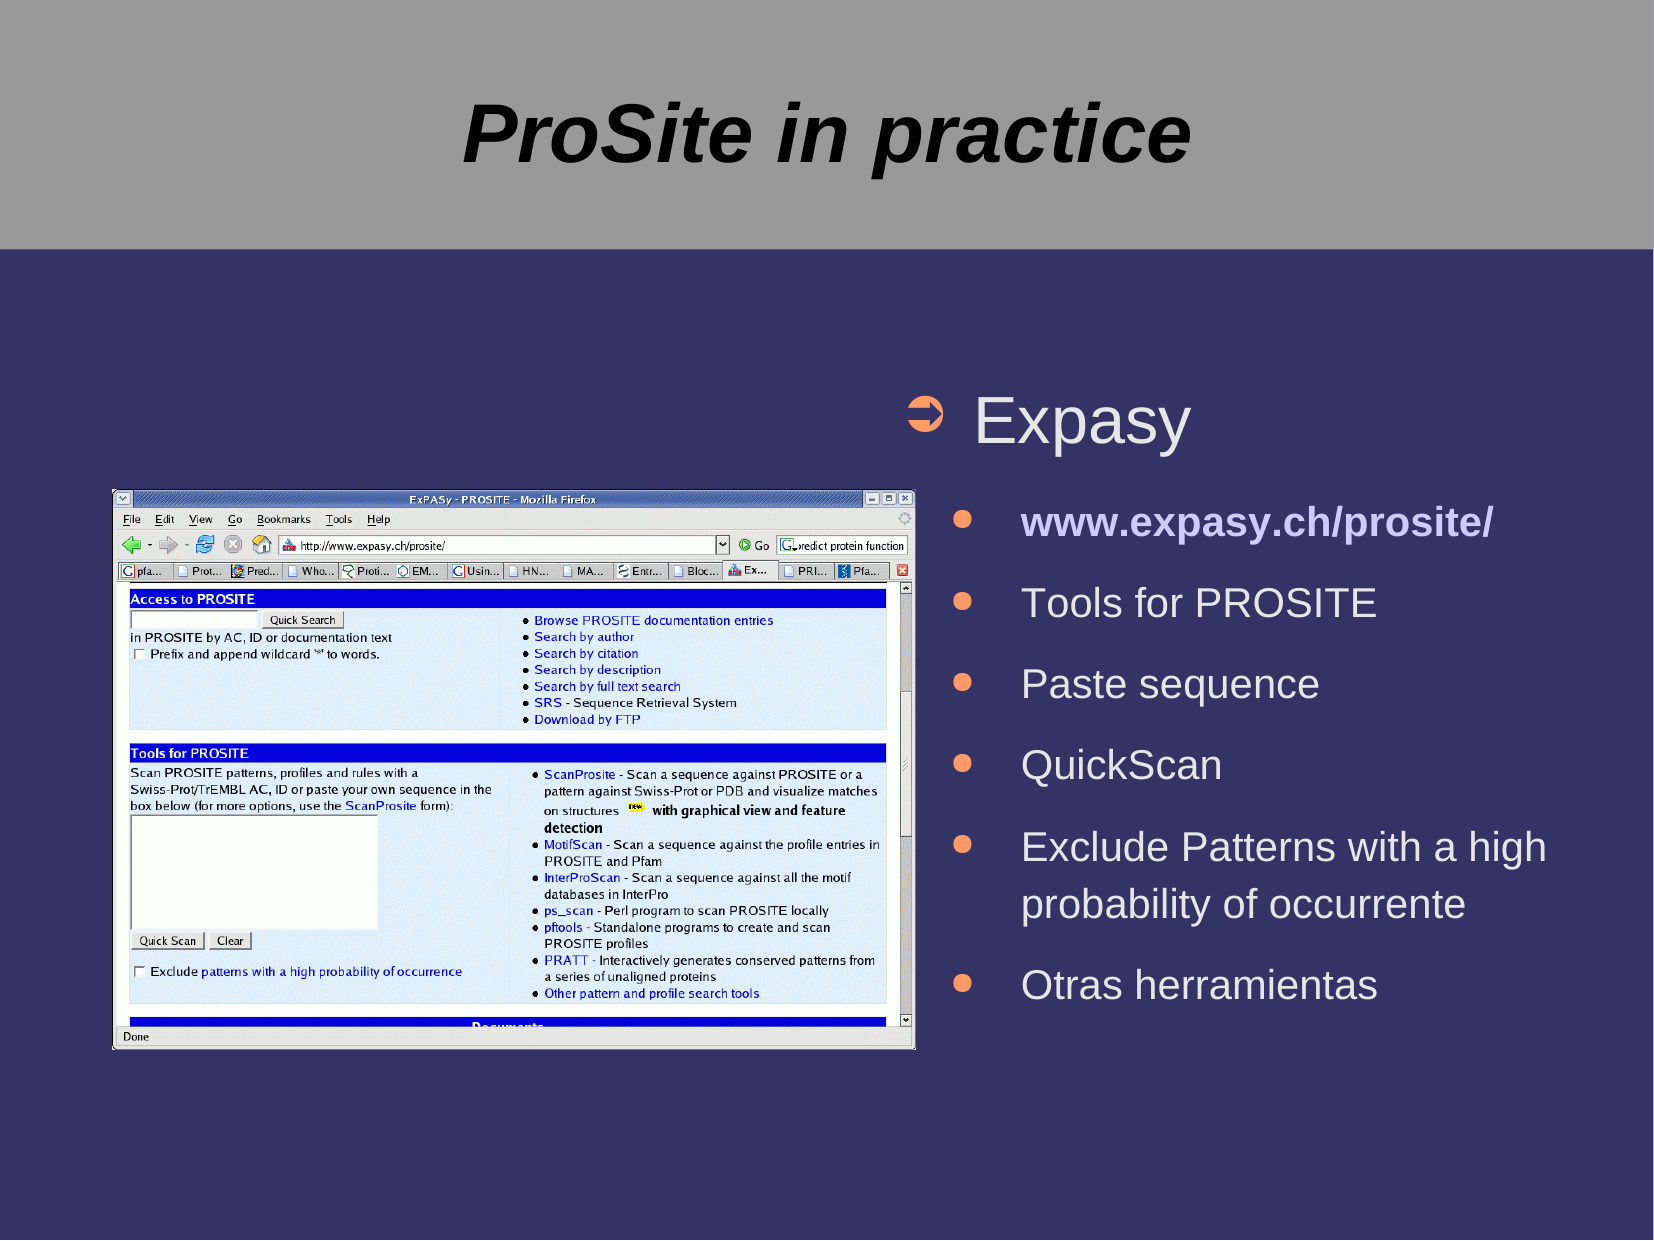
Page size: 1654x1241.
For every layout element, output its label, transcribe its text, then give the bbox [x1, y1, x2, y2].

list Expasy www.expasy.ch/prosite/ Tools for PROSITE Paste sequence QuickScan Exclude Patterns with a high probability of occurrente Otras herramientas [891, 364, 1570, 1147]
picture [112, 489, 891, 1051]
title ProSite in practice [121, 19, 1534, 227]
